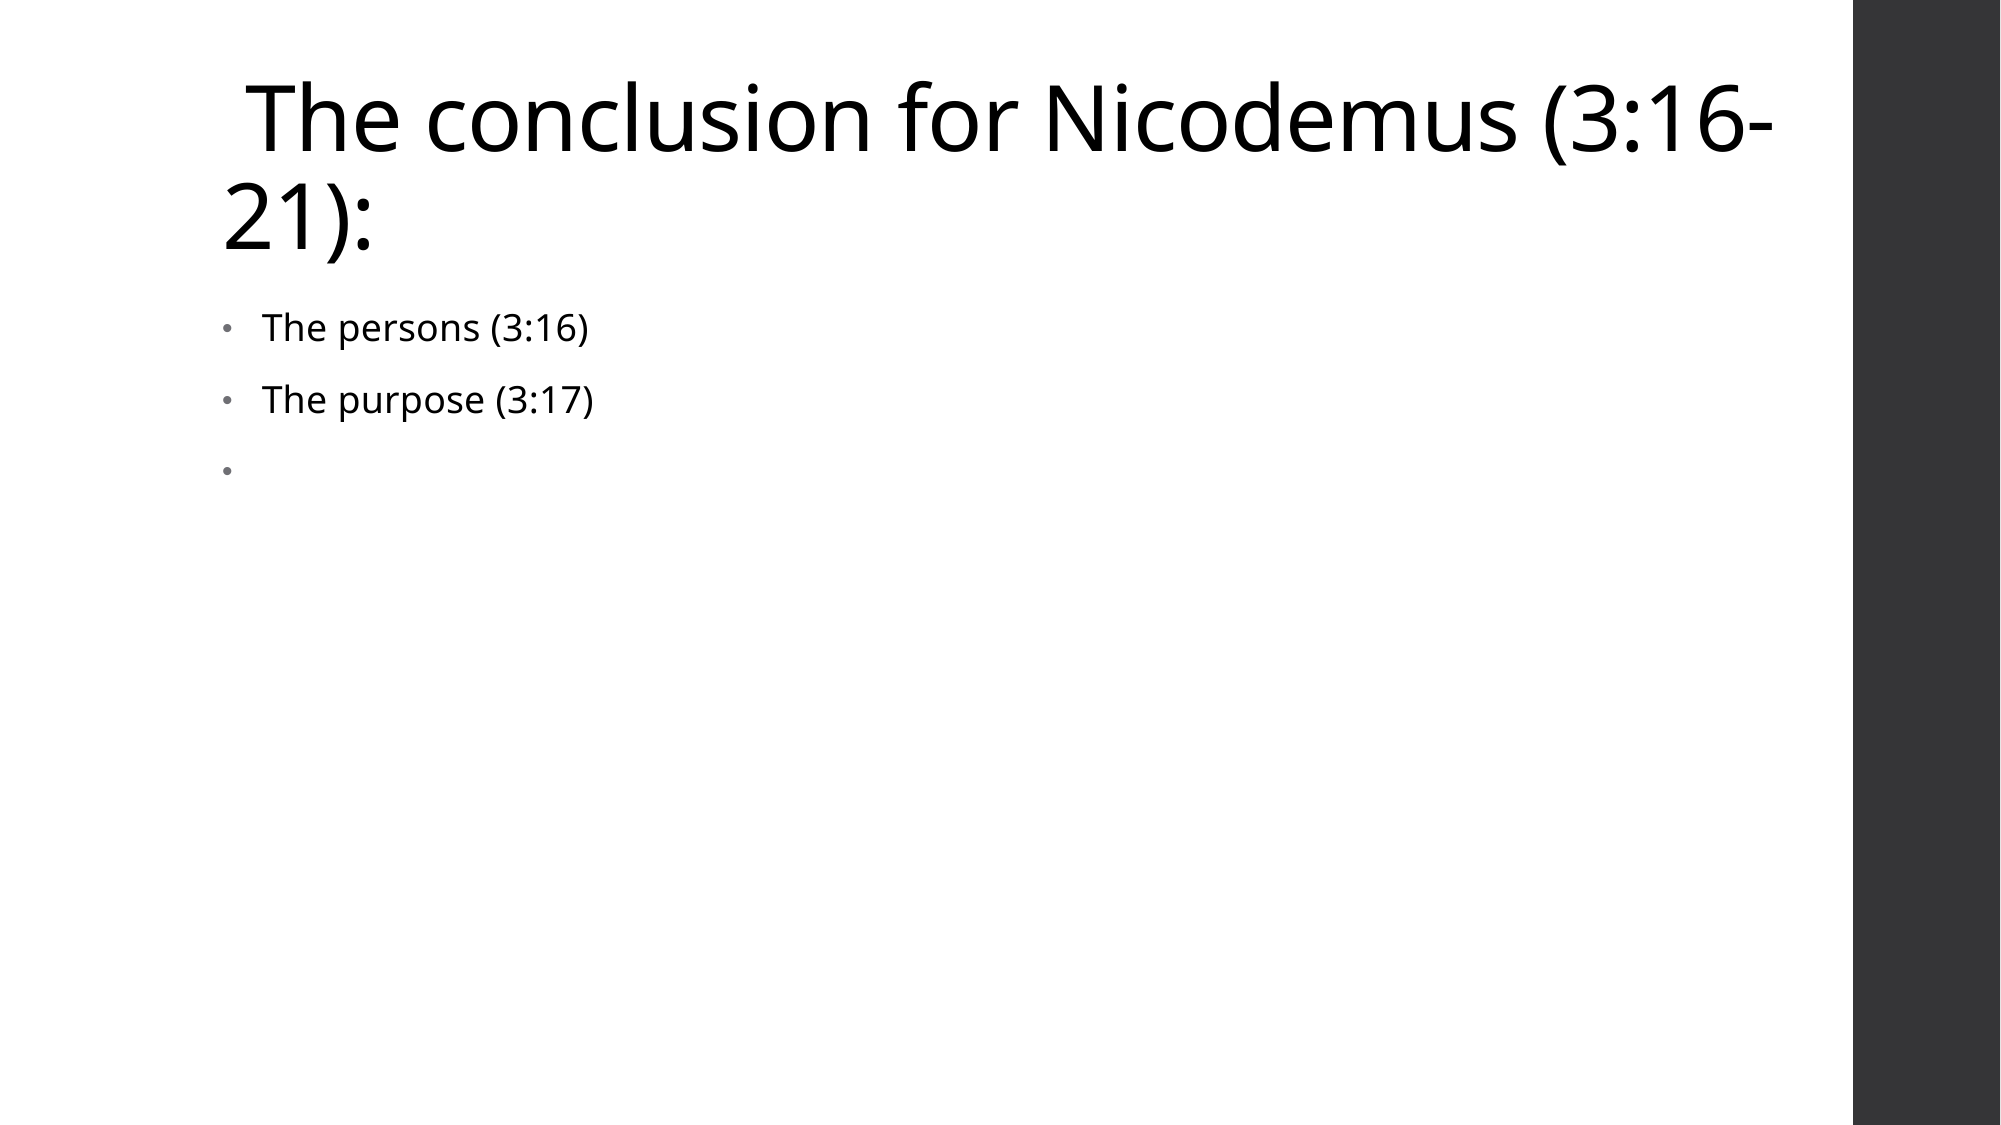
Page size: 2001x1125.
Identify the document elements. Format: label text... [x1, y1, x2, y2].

list The persons (3:16) The purpose (3:17) [206, 299, 1617, 1014]
title The conclusion for Nicodemus (3:16-21): [206, 60, 1797, 278]
